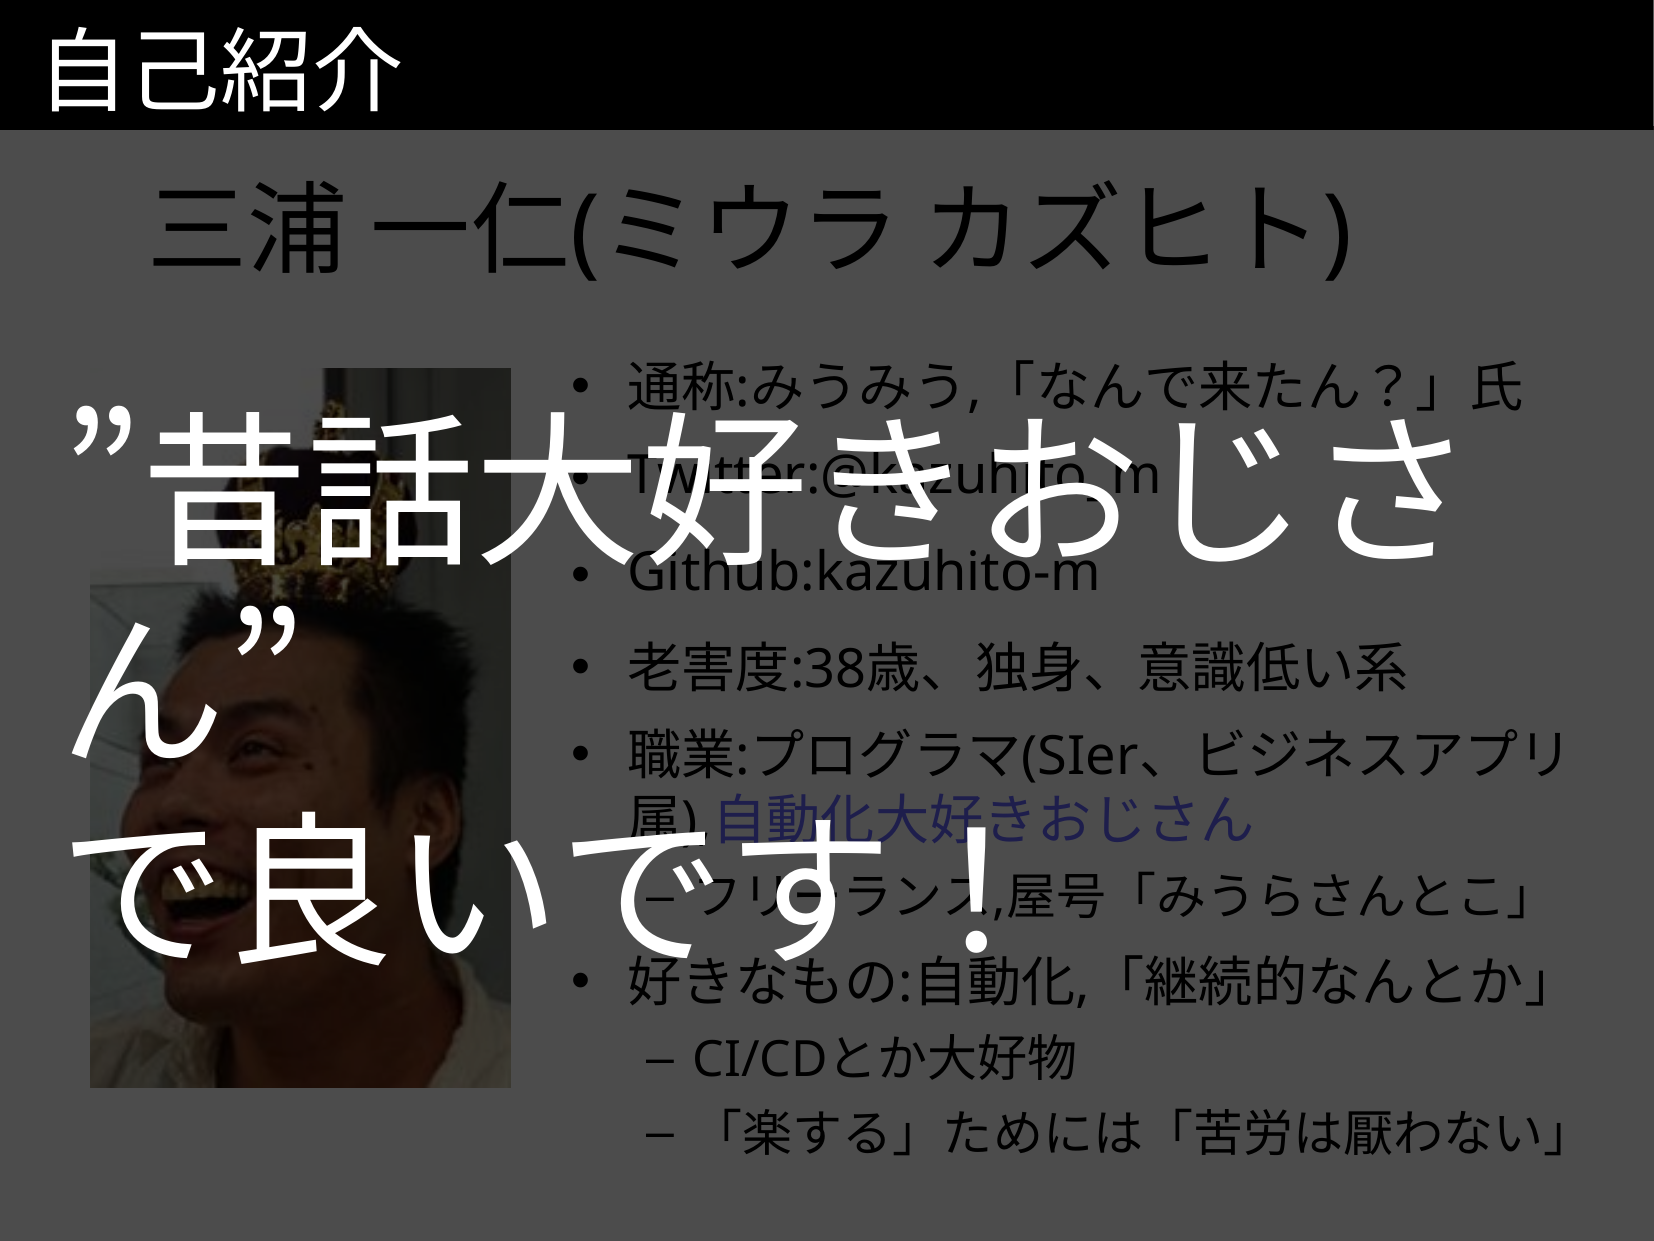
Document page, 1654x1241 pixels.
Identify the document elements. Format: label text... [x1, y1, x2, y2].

list ”昔話大好きおじさん” で良いです！ [0, 126, 1654, 1241]
title 自己紹介 [22, 2, 1653, 126]
